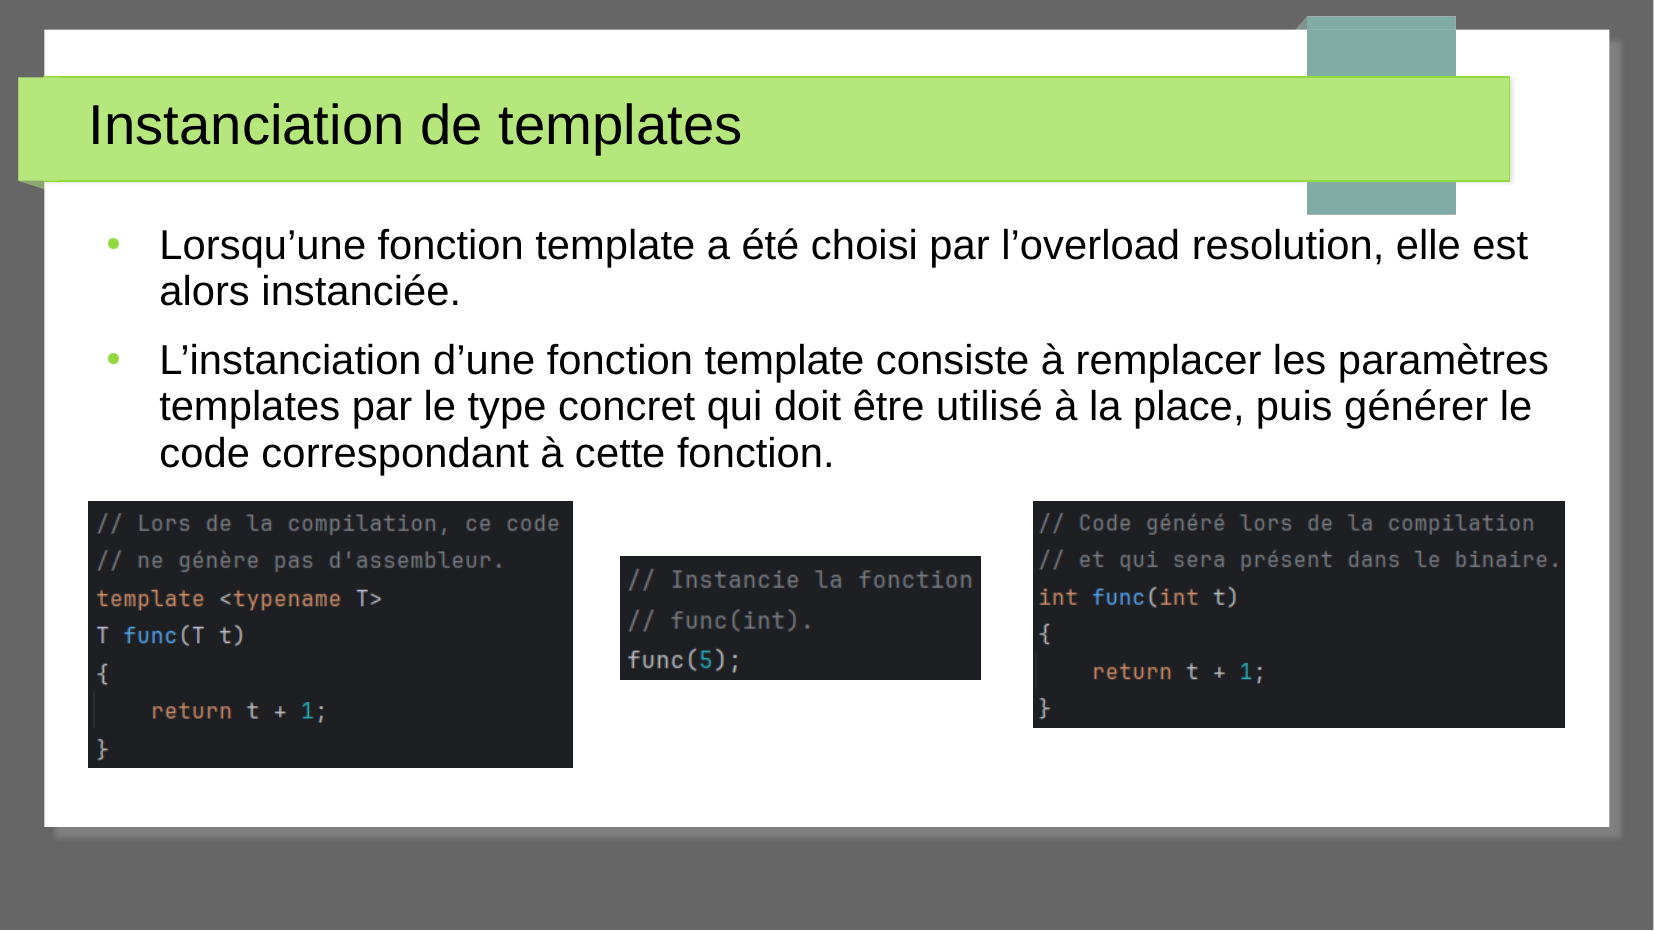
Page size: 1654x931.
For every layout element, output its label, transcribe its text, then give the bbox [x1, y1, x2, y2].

list Lorsqu’une fonction template a été choisi par l’overload resolution, elle est alors instanciée. L’instanciation d’une fonction template consiste à remplacer les paramètres templates par le type concret qui doit être utilisé à la place, puis générer le code correspondant à cette fonction. [88, 221, 1565, 813]
picture [88, 501, 573, 768]
picture [620, 556, 981, 680]
title Instanciation de templates [88, 73, 1506, 178]
picture [1033, 501, 1565, 728]
